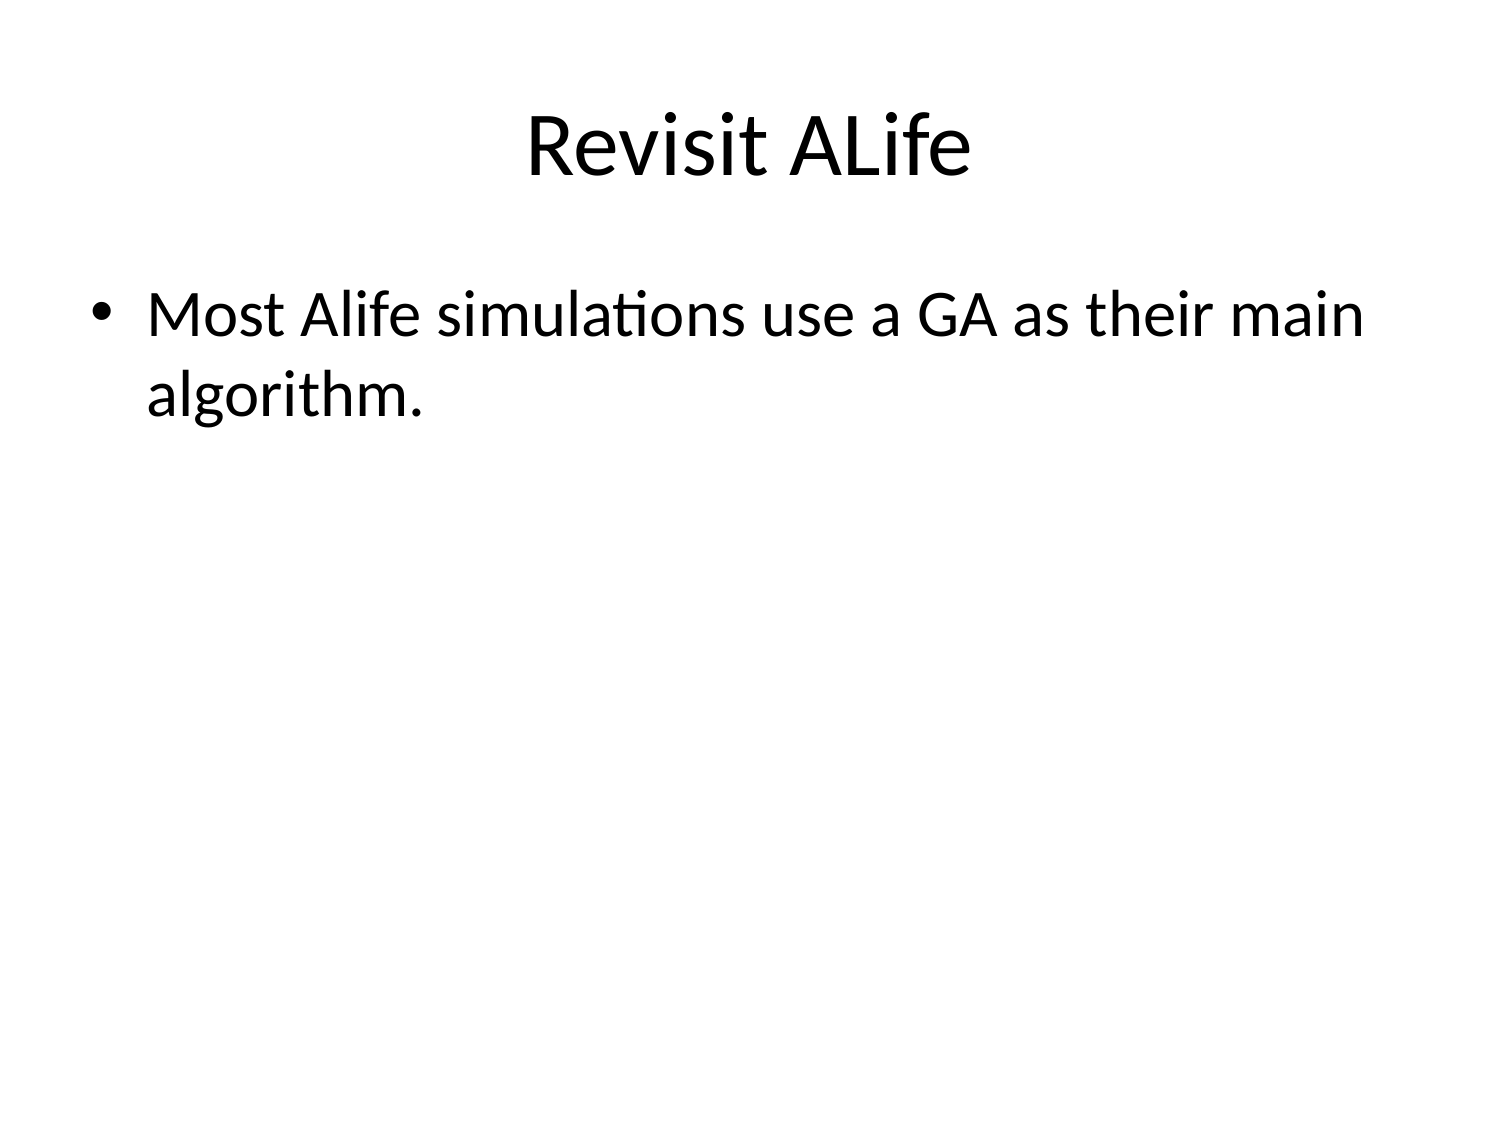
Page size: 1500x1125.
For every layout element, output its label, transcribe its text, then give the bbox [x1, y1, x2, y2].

list Most Alife simulations use a GA as their main algorithm. [75, 262, 1425, 1005]
title Revisit ALife [75, 45, 1425, 233]
